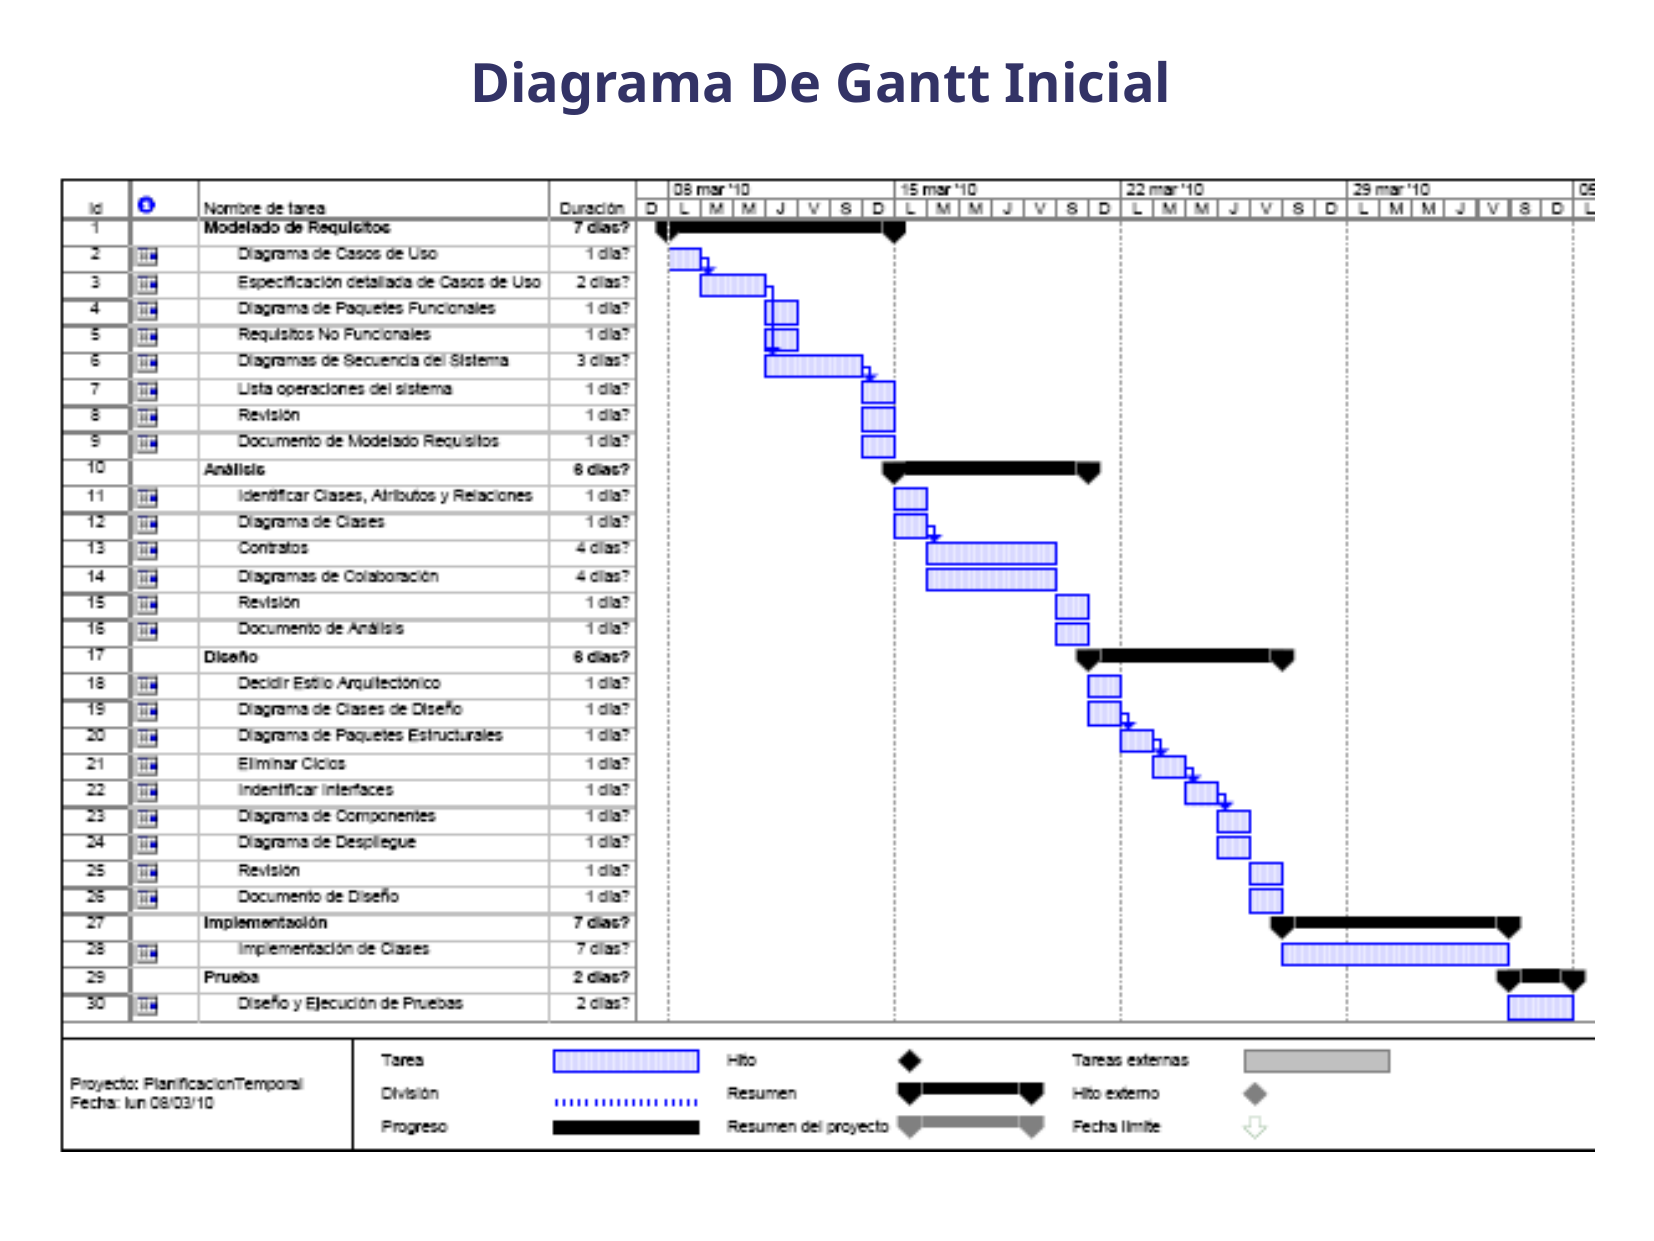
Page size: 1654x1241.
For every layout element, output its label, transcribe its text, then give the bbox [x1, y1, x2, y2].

picture [59, 177, 1595, 1152]
title Diagrama De Gantt Inicial [76, 0, 1565, 177]
